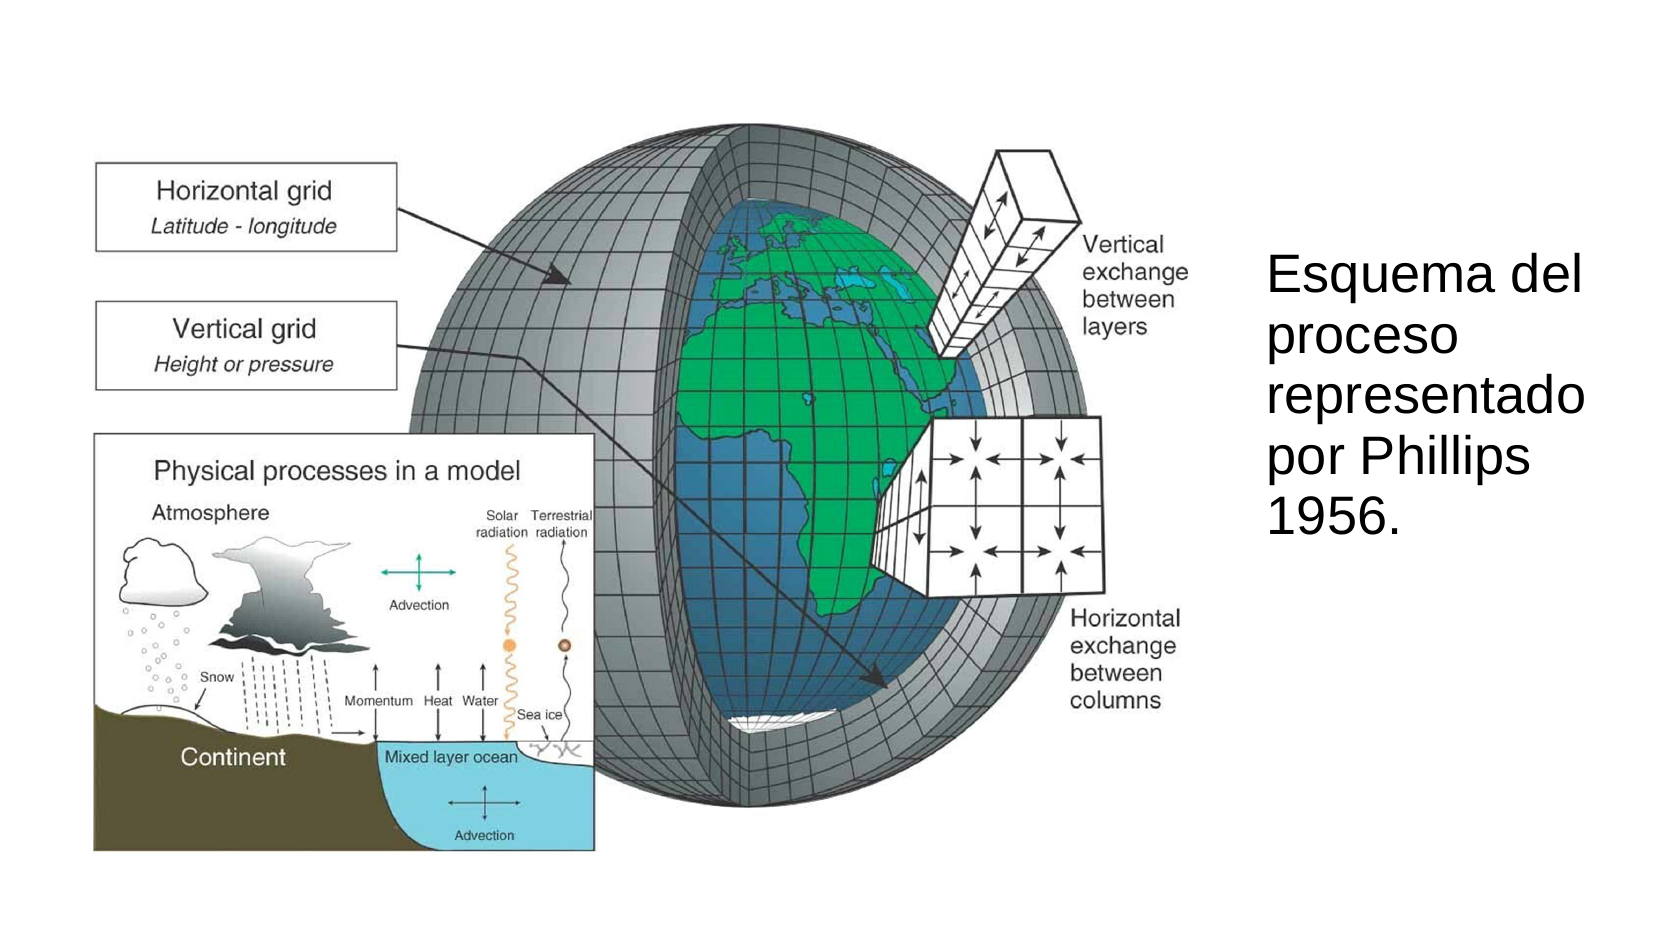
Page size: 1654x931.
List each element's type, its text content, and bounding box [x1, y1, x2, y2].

picture [88, 118, 1193, 857]
text_box Esquema del proceso representado por Phillips 1956. [1251, 236, 1607, 554]
